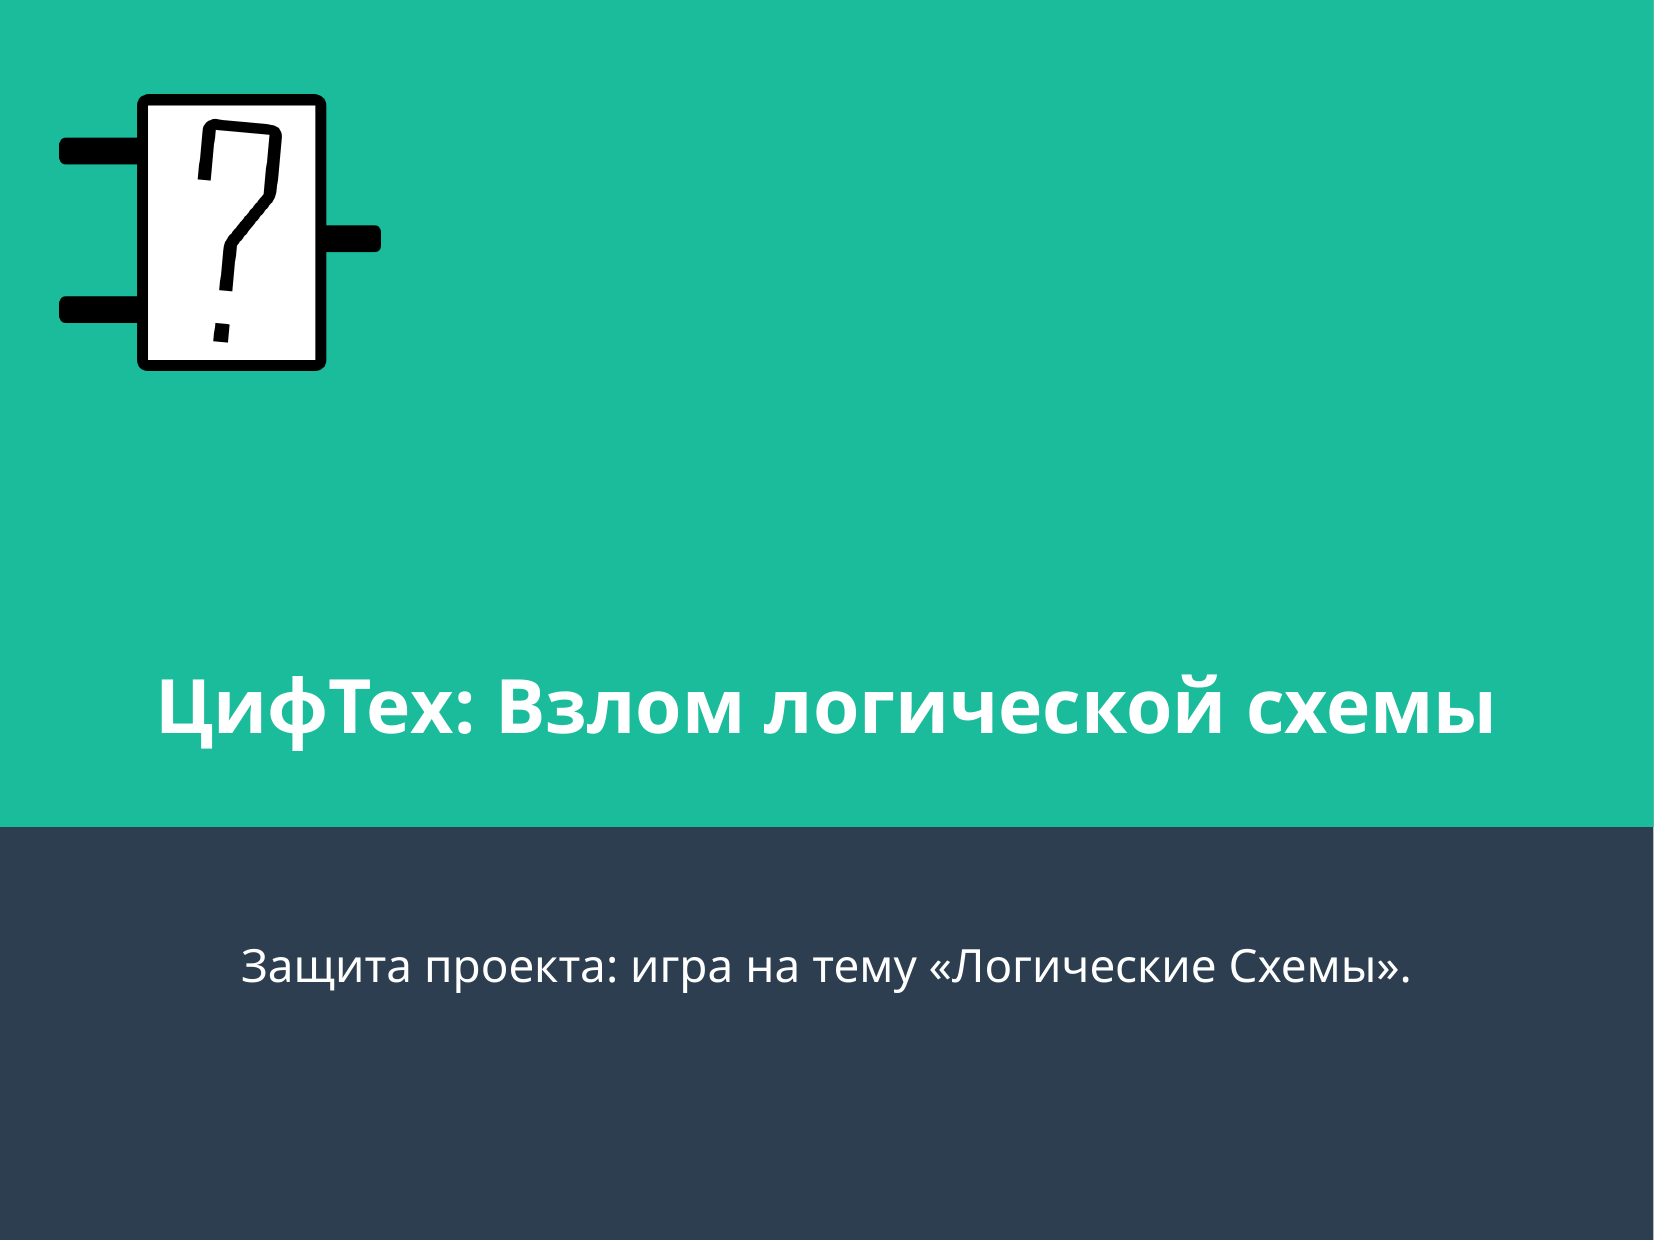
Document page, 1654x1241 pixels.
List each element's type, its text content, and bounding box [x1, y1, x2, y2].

subtitle Защита проекта: игра на тему «Логические Схемы». [59, 856, 1595, 1181]
title ЦифТех: Взлом логической схемы [59, 620, 1595, 778]
picture [59, 94, 381, 371]
